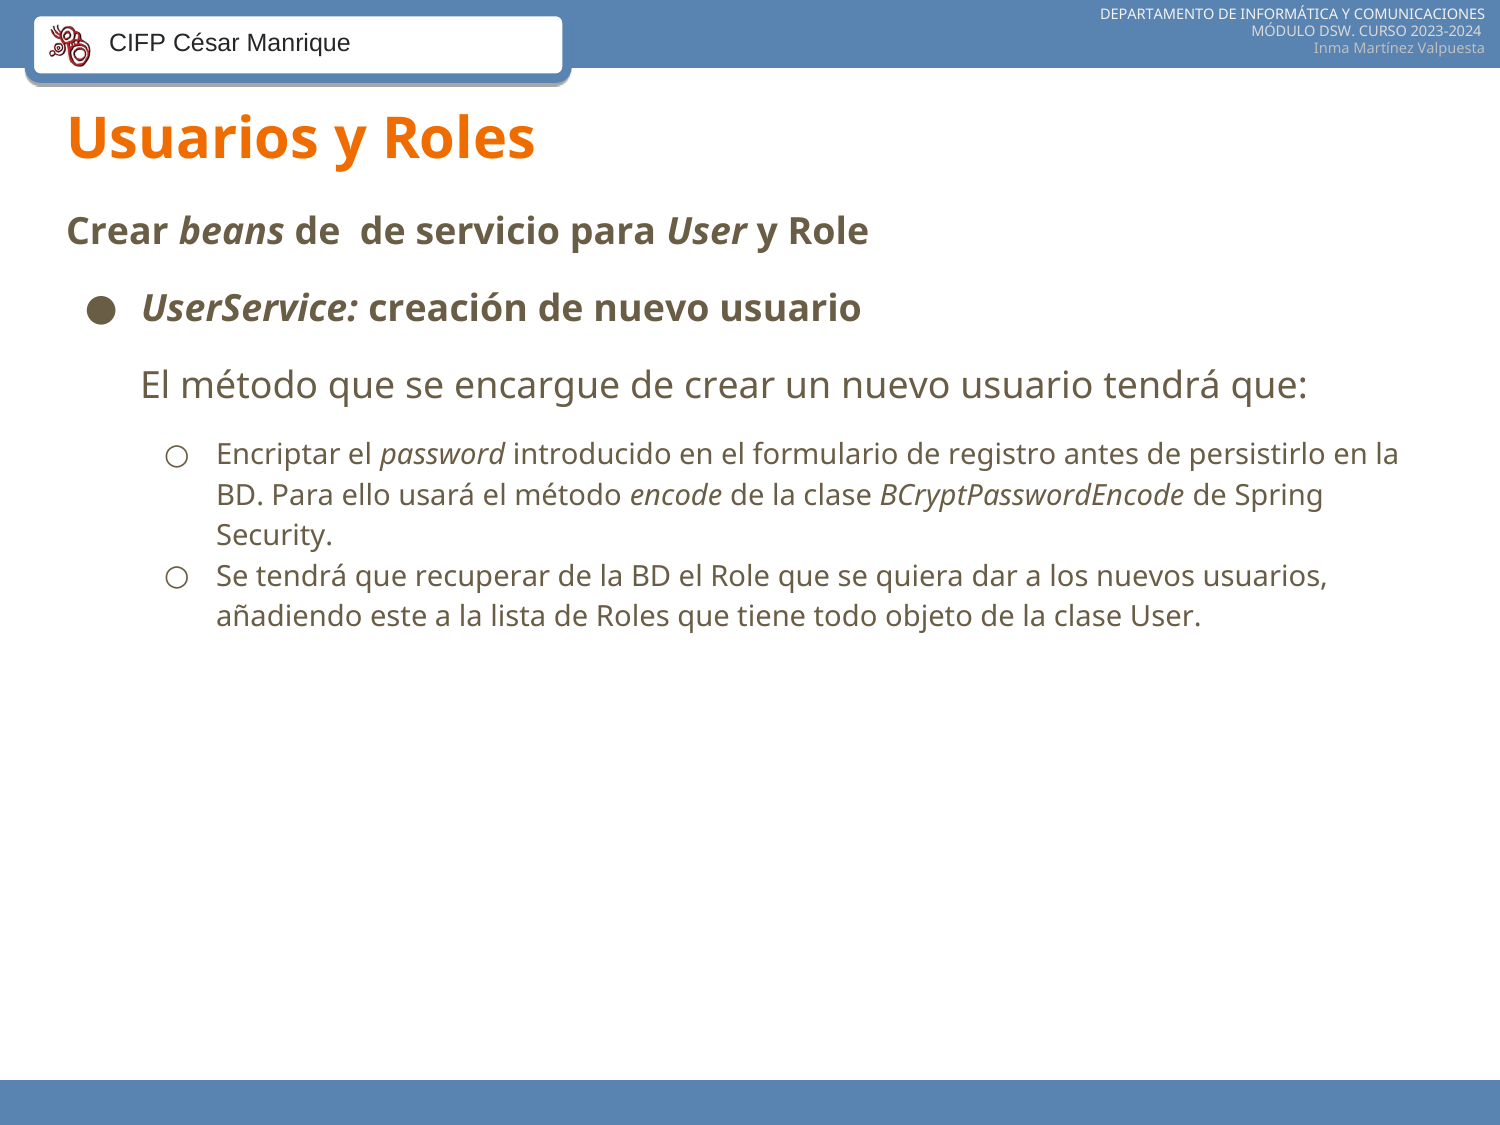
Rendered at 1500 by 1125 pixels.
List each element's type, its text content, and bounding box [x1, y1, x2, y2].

list Crear beans de de servicio para User y Role UserService: creación de nuevo usuario El método que se encargue de crear un nuevo usuario tendrá que: Encriptar el password introducido en el formulario de registro antes de persistirlo en la BD. Para ello usará el método encode de la clase BCryptPasswordEncode de Spring Security. Se tendrá que recuperar de la BD el Role que se quiera dar a los nuevos usuarios, añadiendo este a la lista de Roles que tiene todo objeto de la clase User. [51, 185, 1449, 1101]
title Usuarios y Roles [51, 86, 1441, 186]
picture [47, 23, 93, 67]
